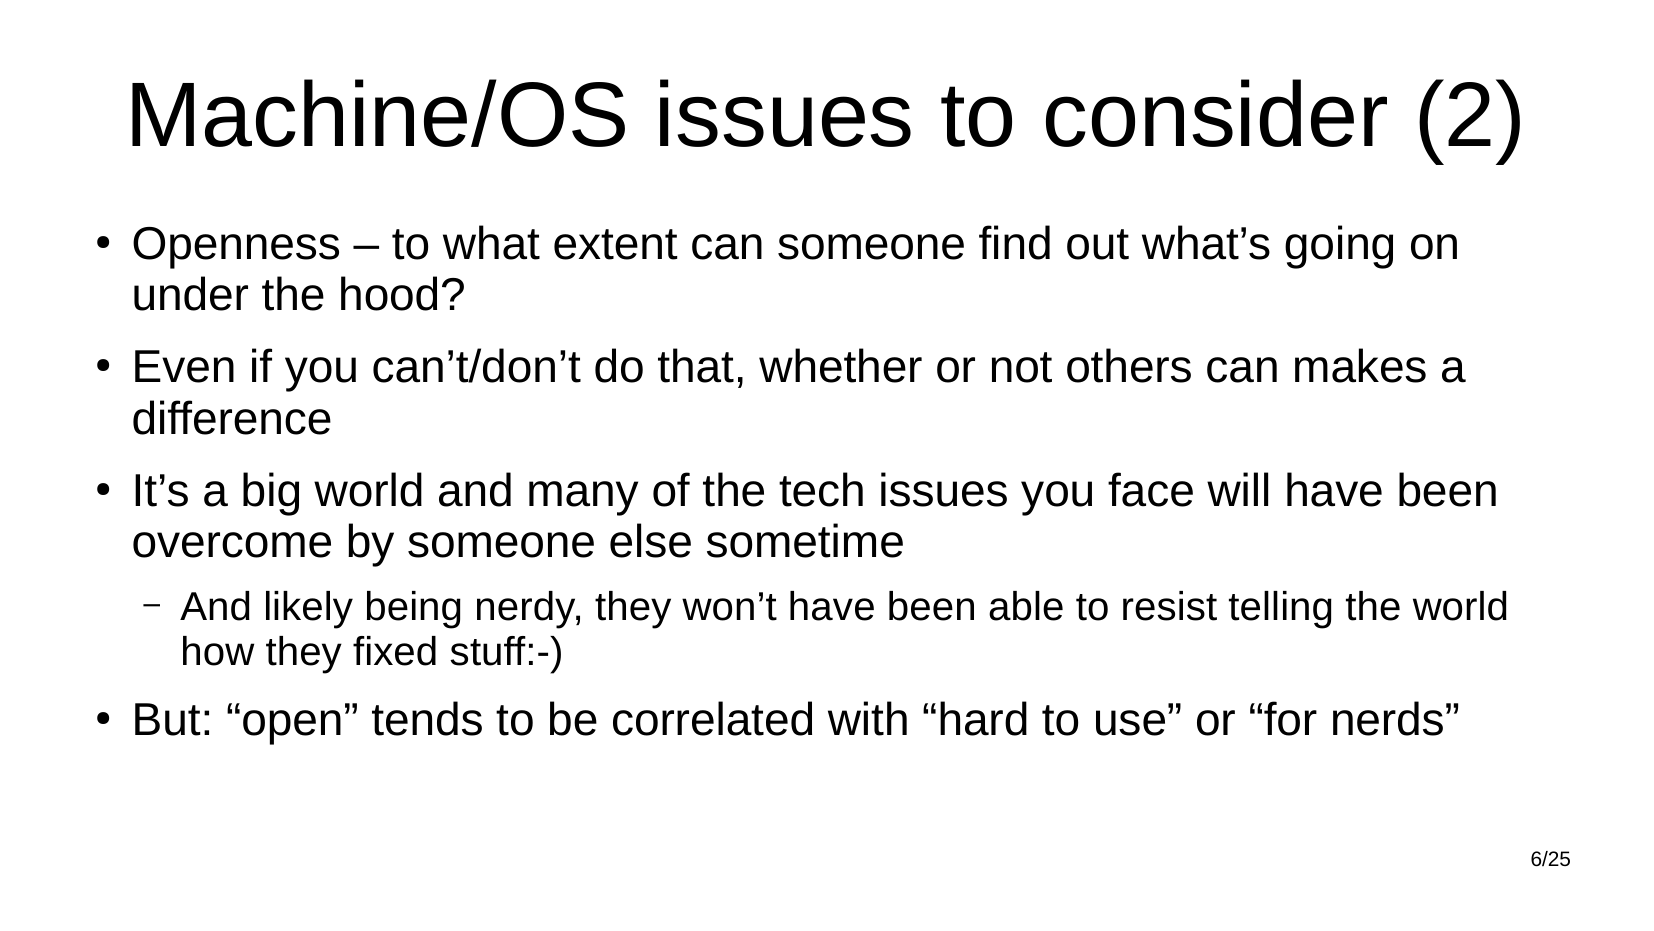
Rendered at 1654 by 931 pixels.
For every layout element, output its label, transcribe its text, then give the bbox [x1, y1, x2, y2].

title Machine/OS issues to consider (2) [82, 37, 1571, 193]
list Openness – to what extent can someone find out what’s going on under the hood? Even if you can’t/don’t do that, whether or not others can makes a difference It’s a big world and many of the tech issues you face will have been overcome by someone else sometime And likely being nerdy, they won’t have been able to resist telling the world how they fixed stuff:-) But: “open” tends to be correlated with “hard to use” or “for nerds” [82, 217, 1571, 758]
